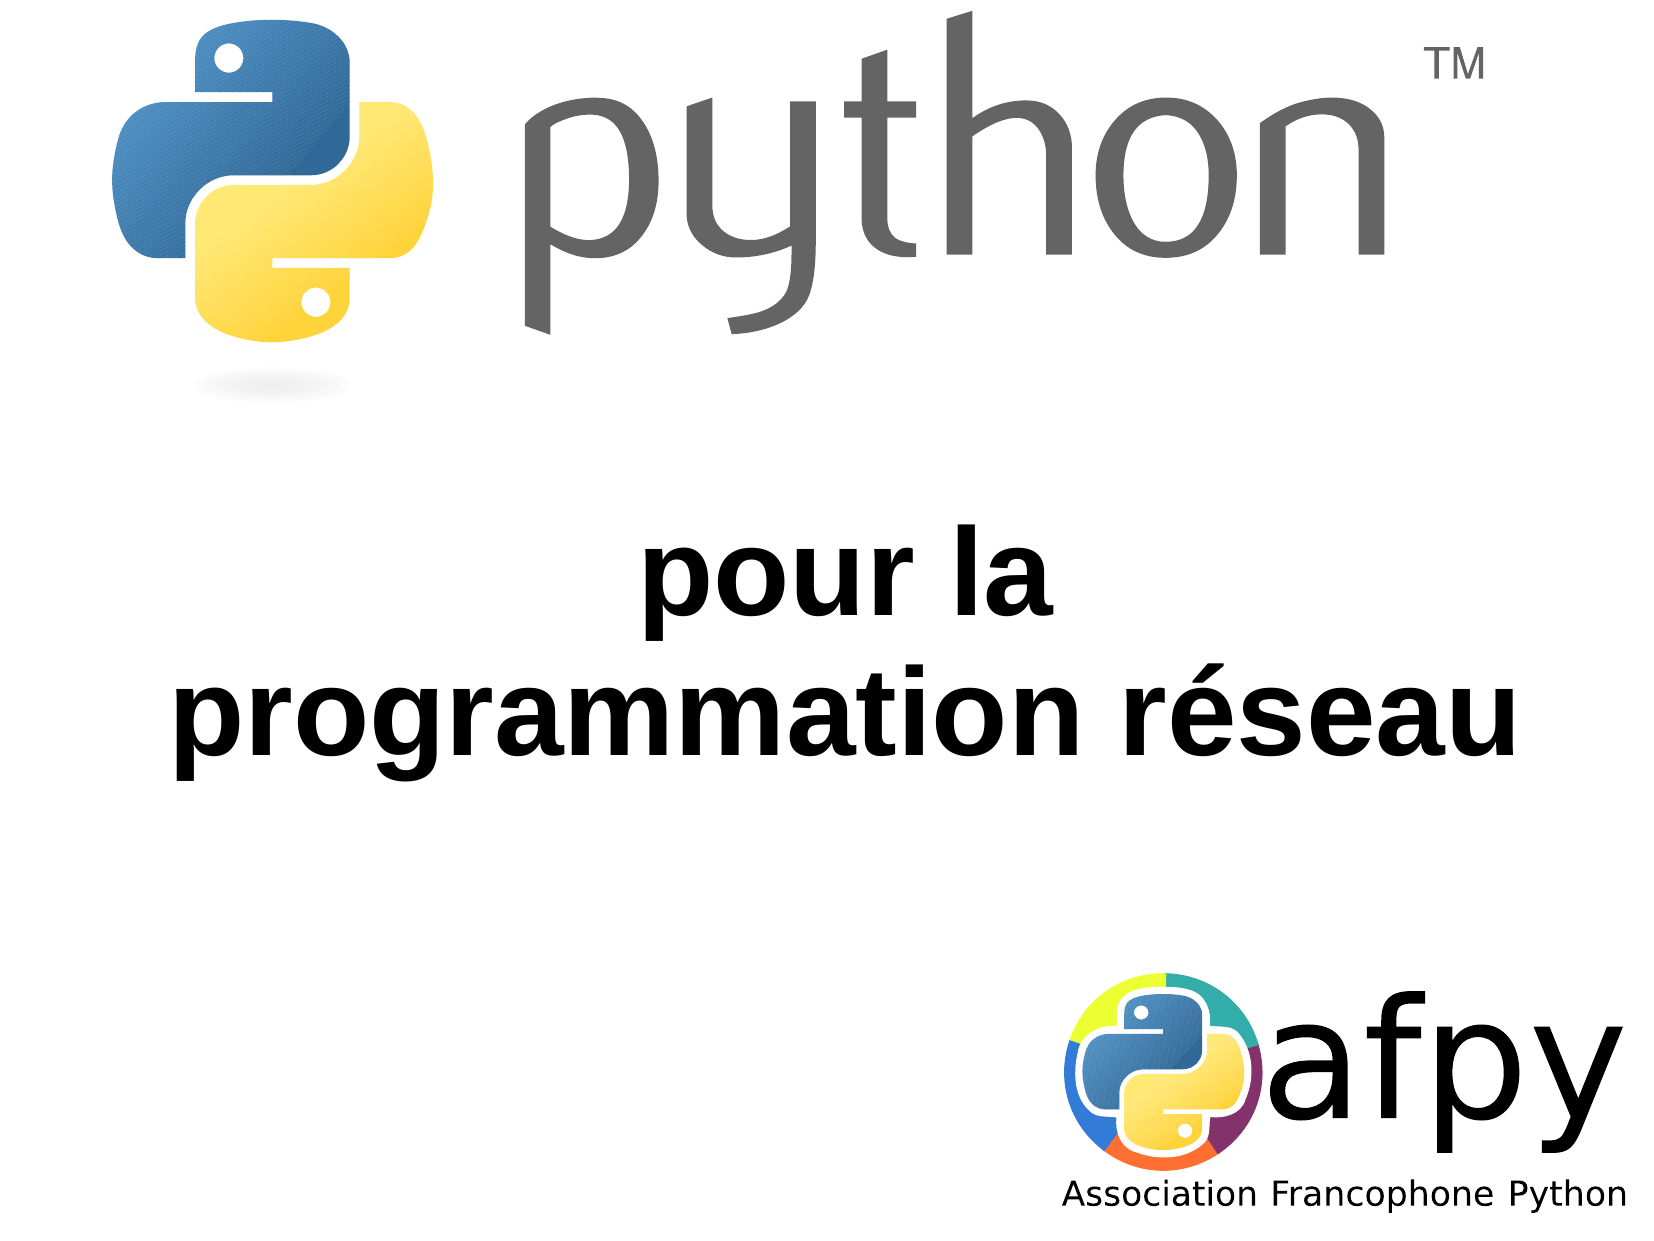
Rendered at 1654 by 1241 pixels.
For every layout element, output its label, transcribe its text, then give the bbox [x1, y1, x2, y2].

list pour la programmation réseau [82, 501, 1538, 1222]
